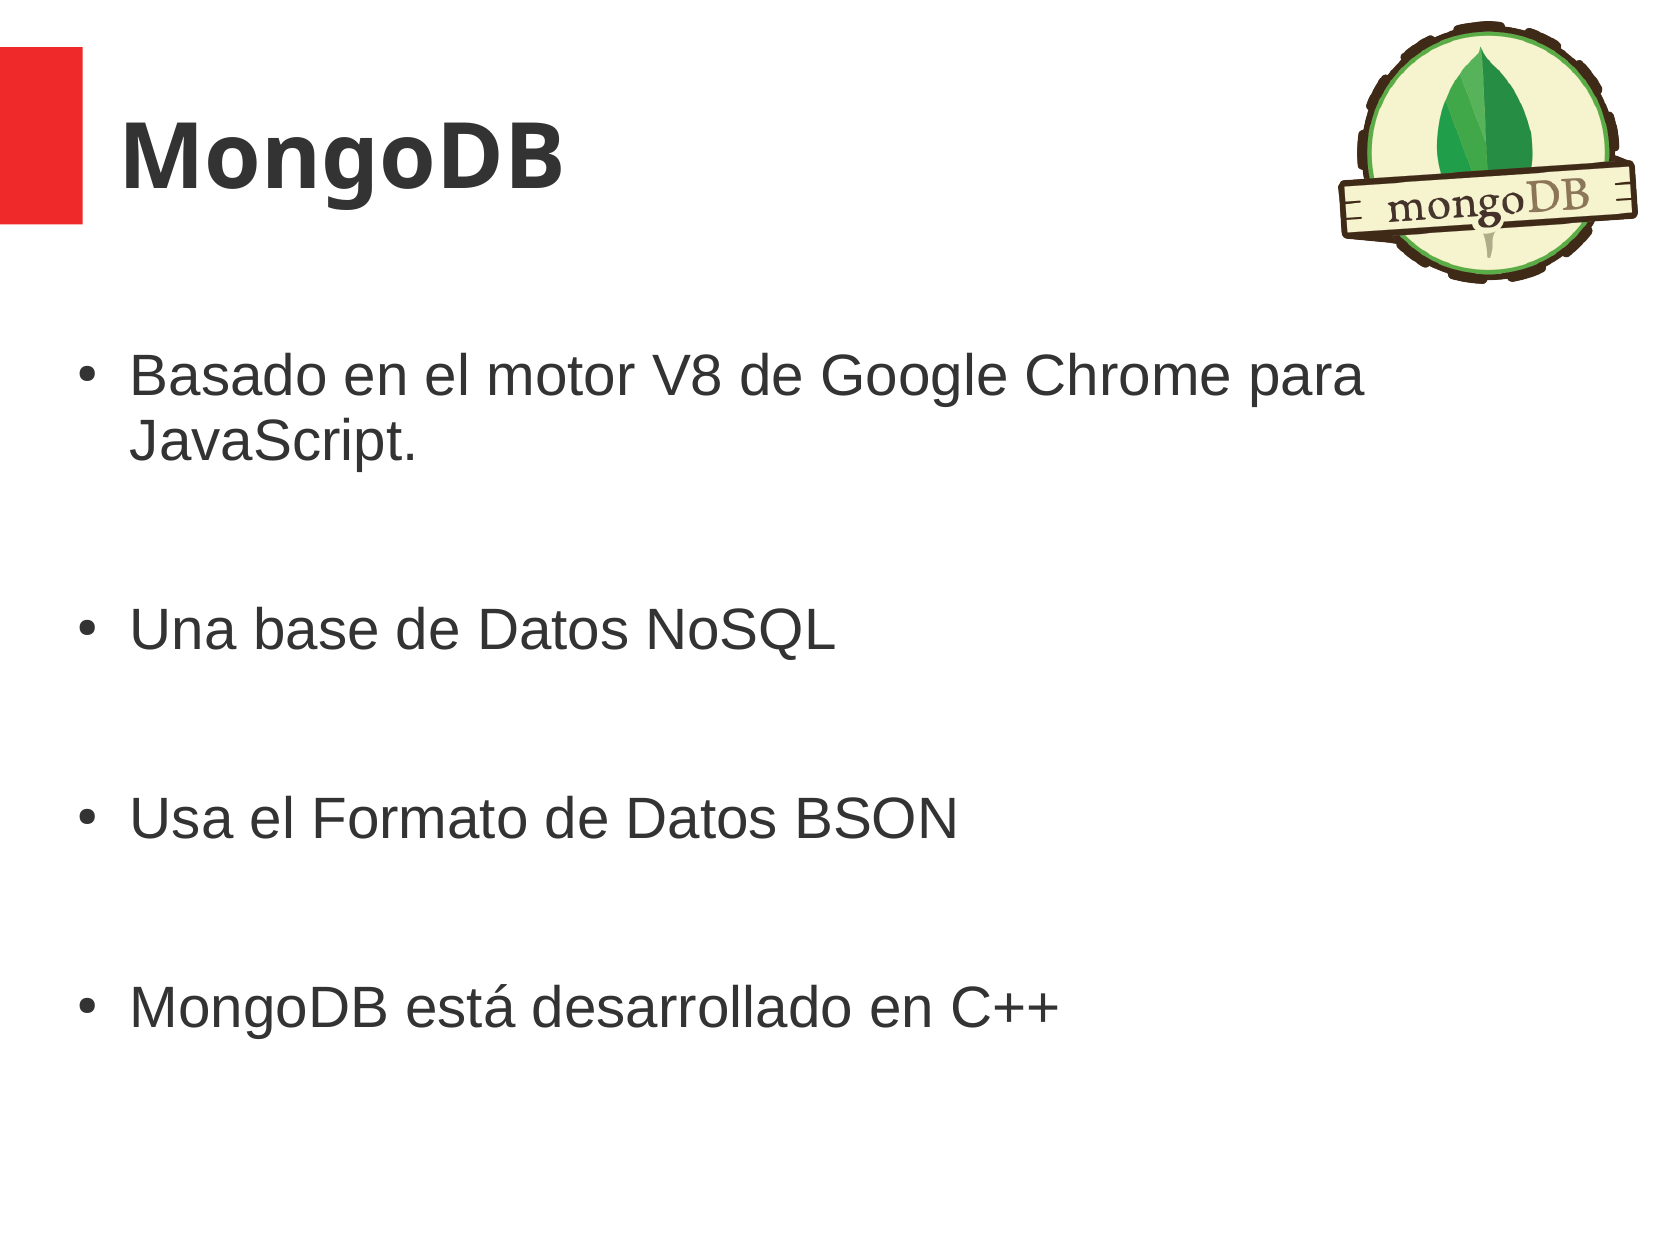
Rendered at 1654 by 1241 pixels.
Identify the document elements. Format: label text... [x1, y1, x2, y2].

list Basado en el motor V8 de Google Chrome para JavaScript. Una base de Datos NoSQL Usa el Formato de Datos BSON MongoDB está desarrollado en C++ [59, 248, 1477, 1039]
title MongoDB [118, 49, 1338, 248]
picture [1338, 21, 1638, 284]
